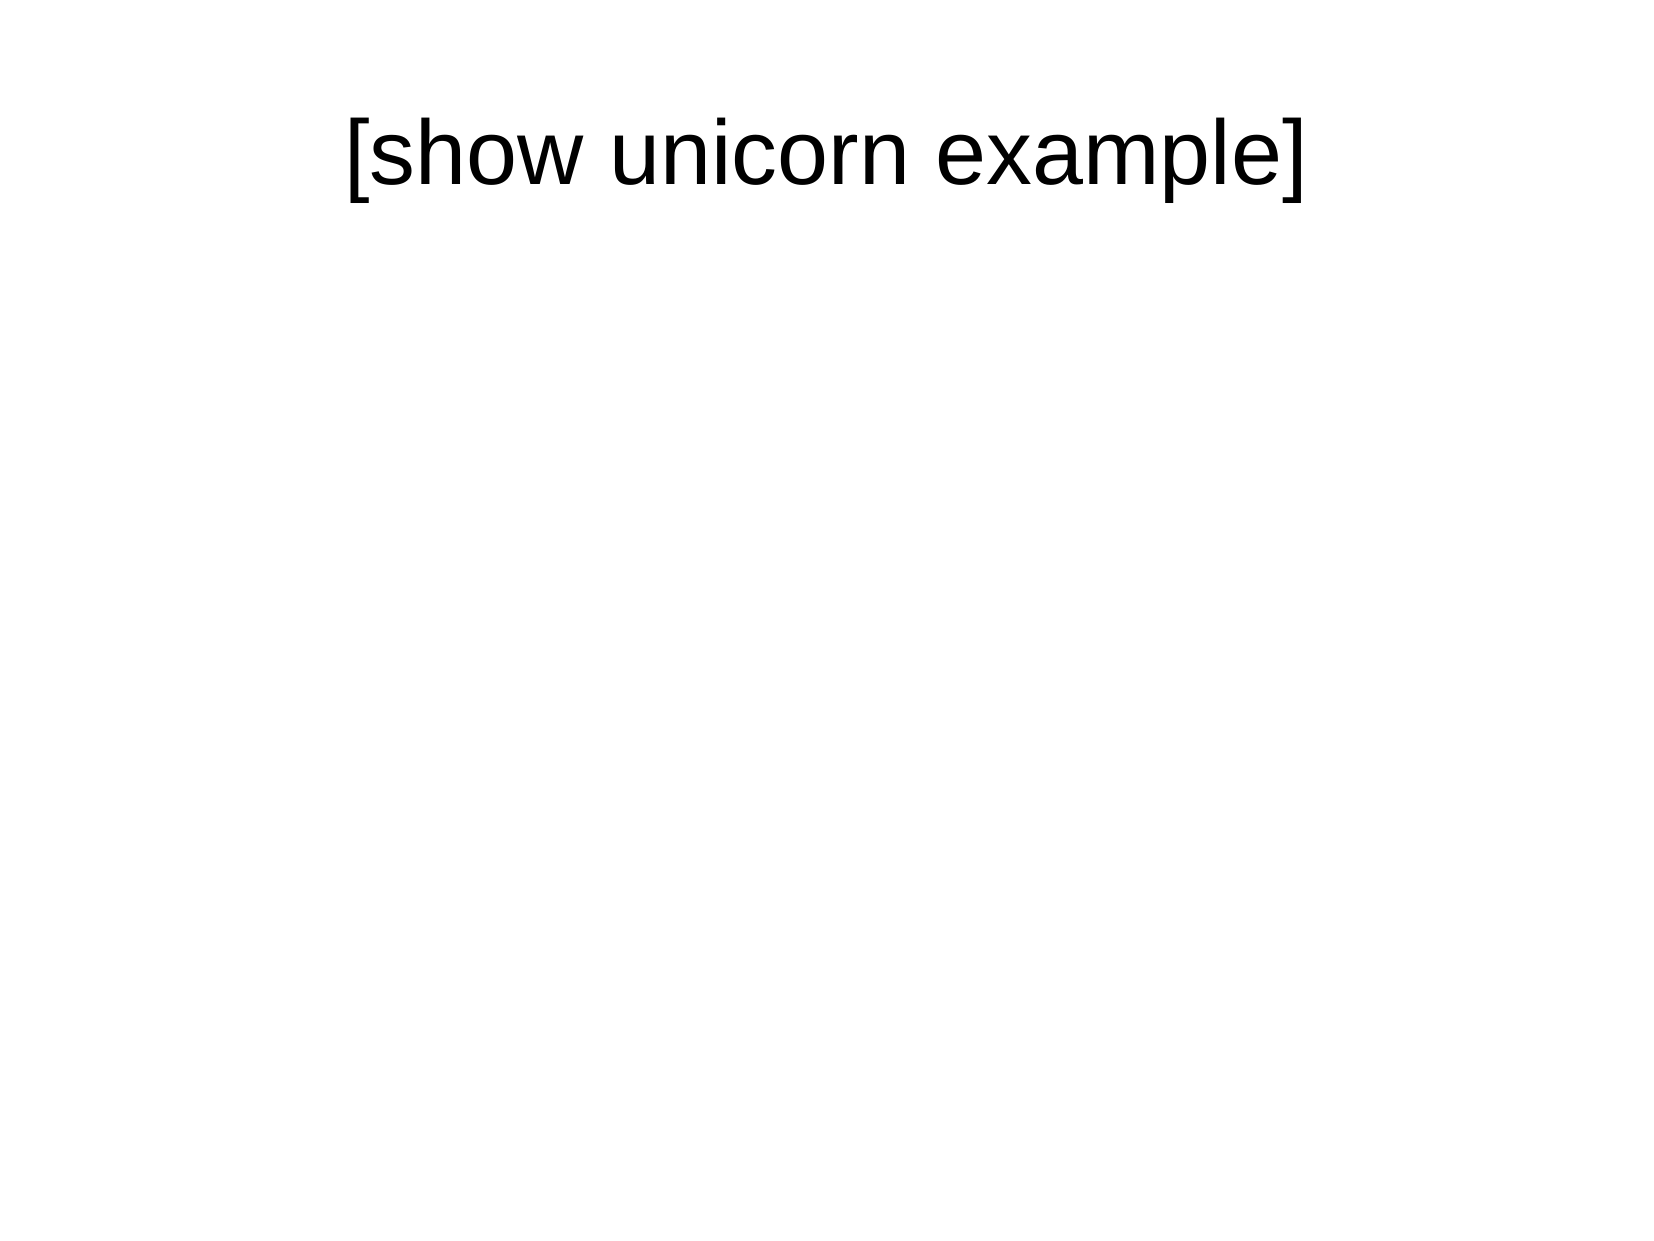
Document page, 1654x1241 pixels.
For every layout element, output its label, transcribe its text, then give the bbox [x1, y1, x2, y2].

title [show unicorn example] [82, 49, 1571, 257]
